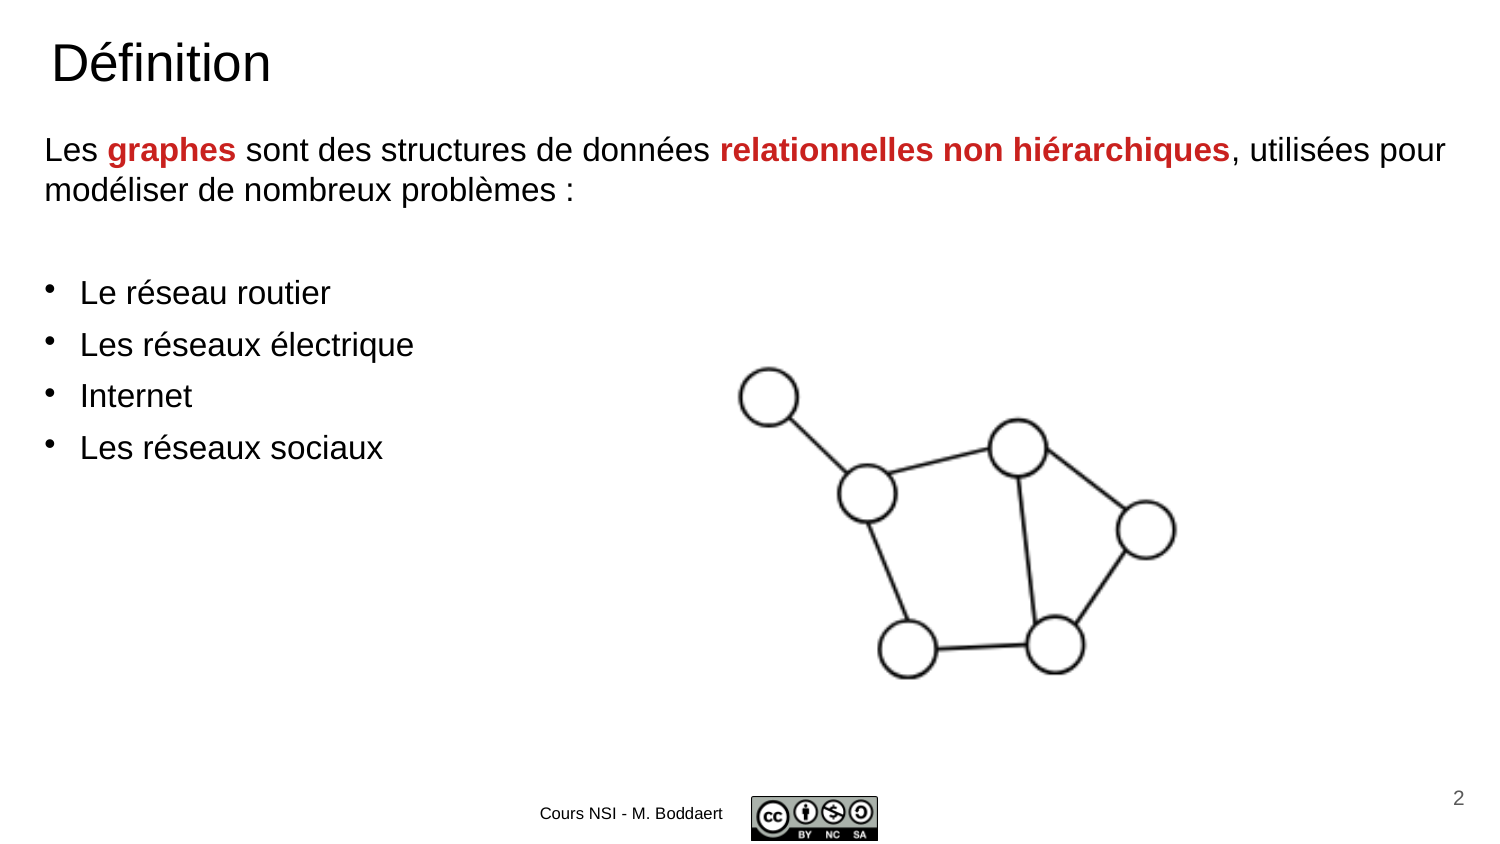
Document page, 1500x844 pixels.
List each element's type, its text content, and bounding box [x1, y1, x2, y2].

picture [732, 354, 1182, 691]
text_box Les graphes sont des structures de données relationnelles non hiérarchiques, utilisées pour modéliser de nombreux problèmes : Le réseau routier Les réseaux électrique Internet Les réseaux sociaux [29, 120, 1477, 207]
slide_number <numéro> [1389, 764, 1480, 830]
picture [751, 796, 878, 841]
title Définition [51, 13, 1449, 108]
